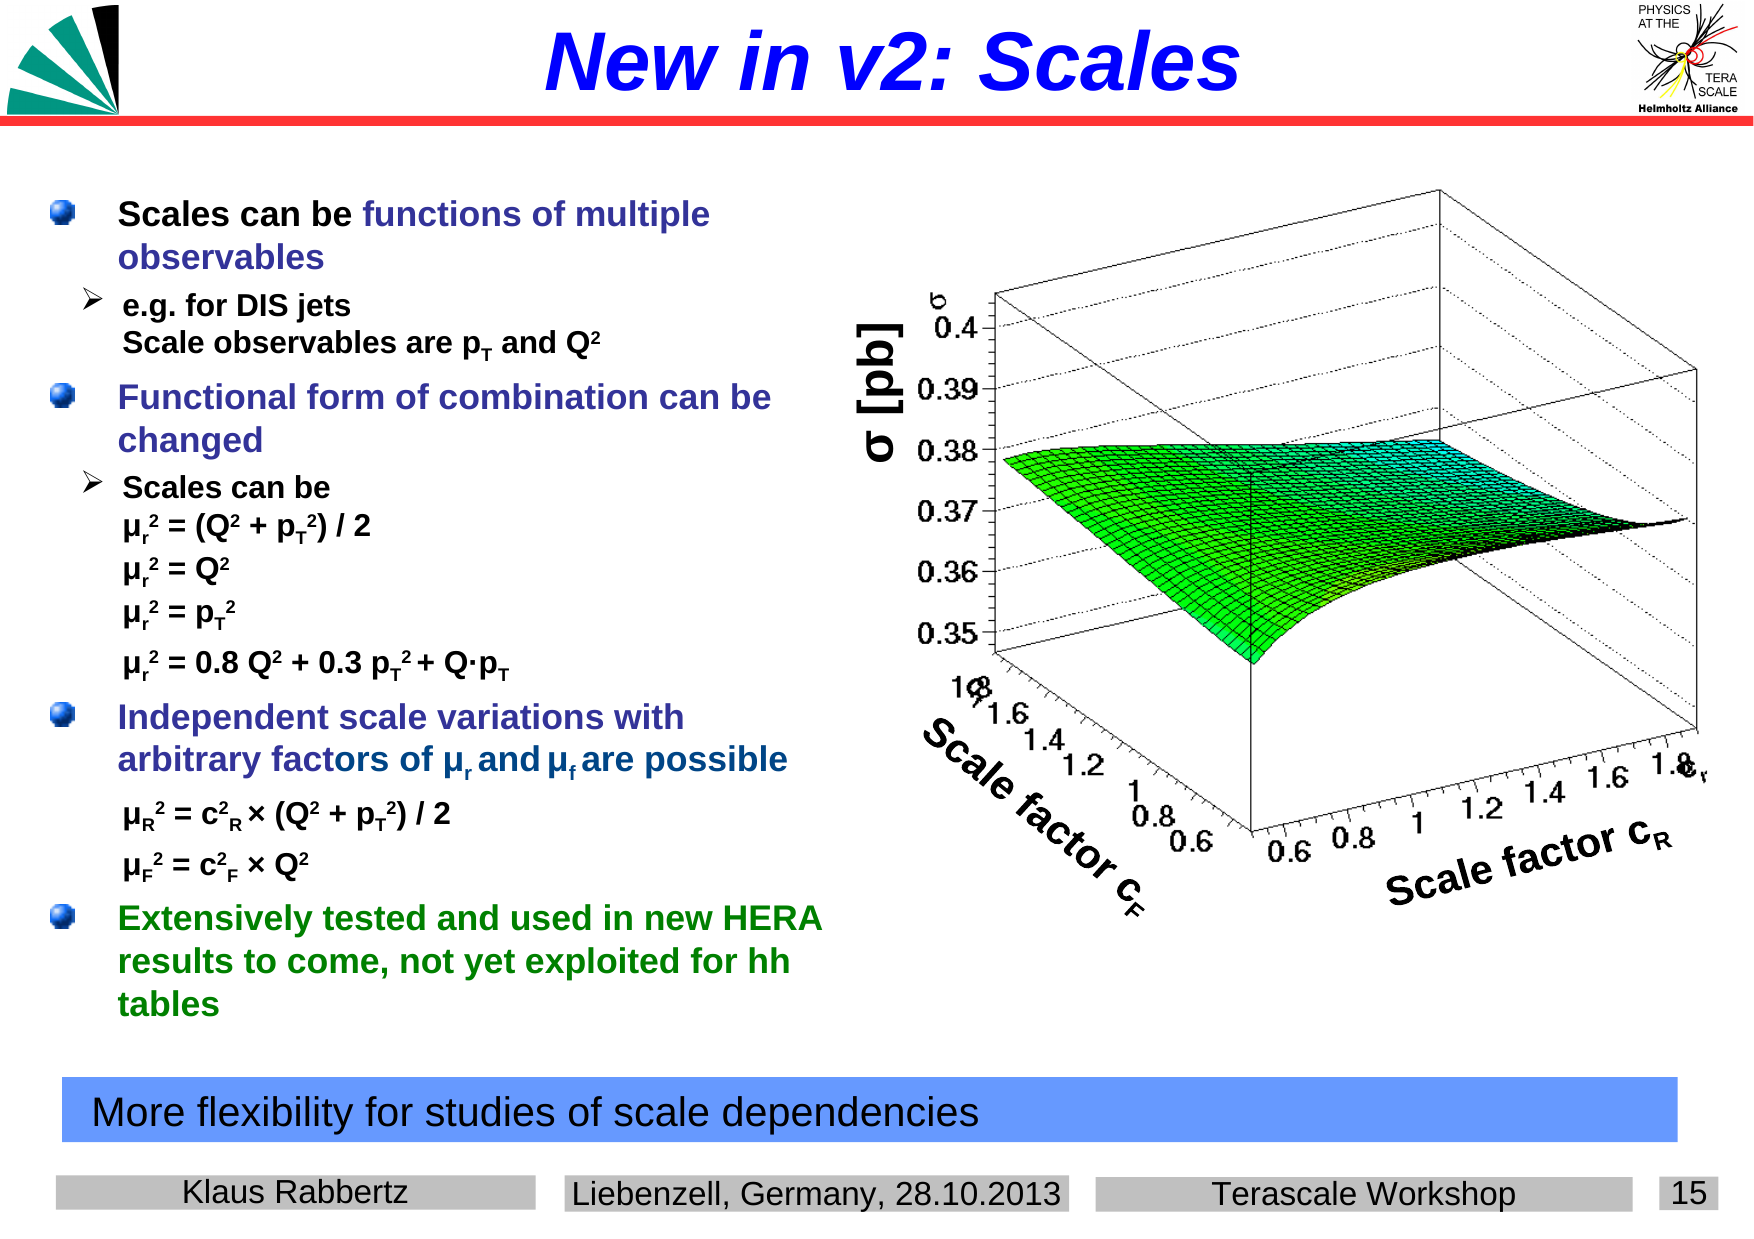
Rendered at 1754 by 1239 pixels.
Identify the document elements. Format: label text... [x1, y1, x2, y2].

picture [904, 754, 1051, 872]
picture [7, 5, 119, 116]
list Scales can be functions of multiple observables e.g. for DIS jets Scale observables are pT and Q2 Functional form of combination can be changed Scales can be μr2 = (Q2 + pT2) / 2 μr2 = Q2 μr2 = pT2 μr2 = 0.8 Q2 + 0.3 pT2 + Q·pT Independent scale variations with arbitrary factors of μr and μf are possible μR2 = c2R × (Q2 + pT2) / 2 μF2 = c2F × Q2 Extensively tested and used in new HERA results to come, not yet exploited for hh tables [24, 183, 853, 1035]
title New in v2: Scales [123, 0, 1606, 115]
text_box Scale factor cF [880, 679, 1187, 941]
text_box Scale factor cR [1347, 785, 1692, 937]
picture [1631, 1, 1745, 115]
text_box More flexibility for studies of scale dependencies [62, 1077, 1678, 1143]
picture [904, 168, 1720, 872]
text_box σ [pb] [835, 307, 911, 498]
